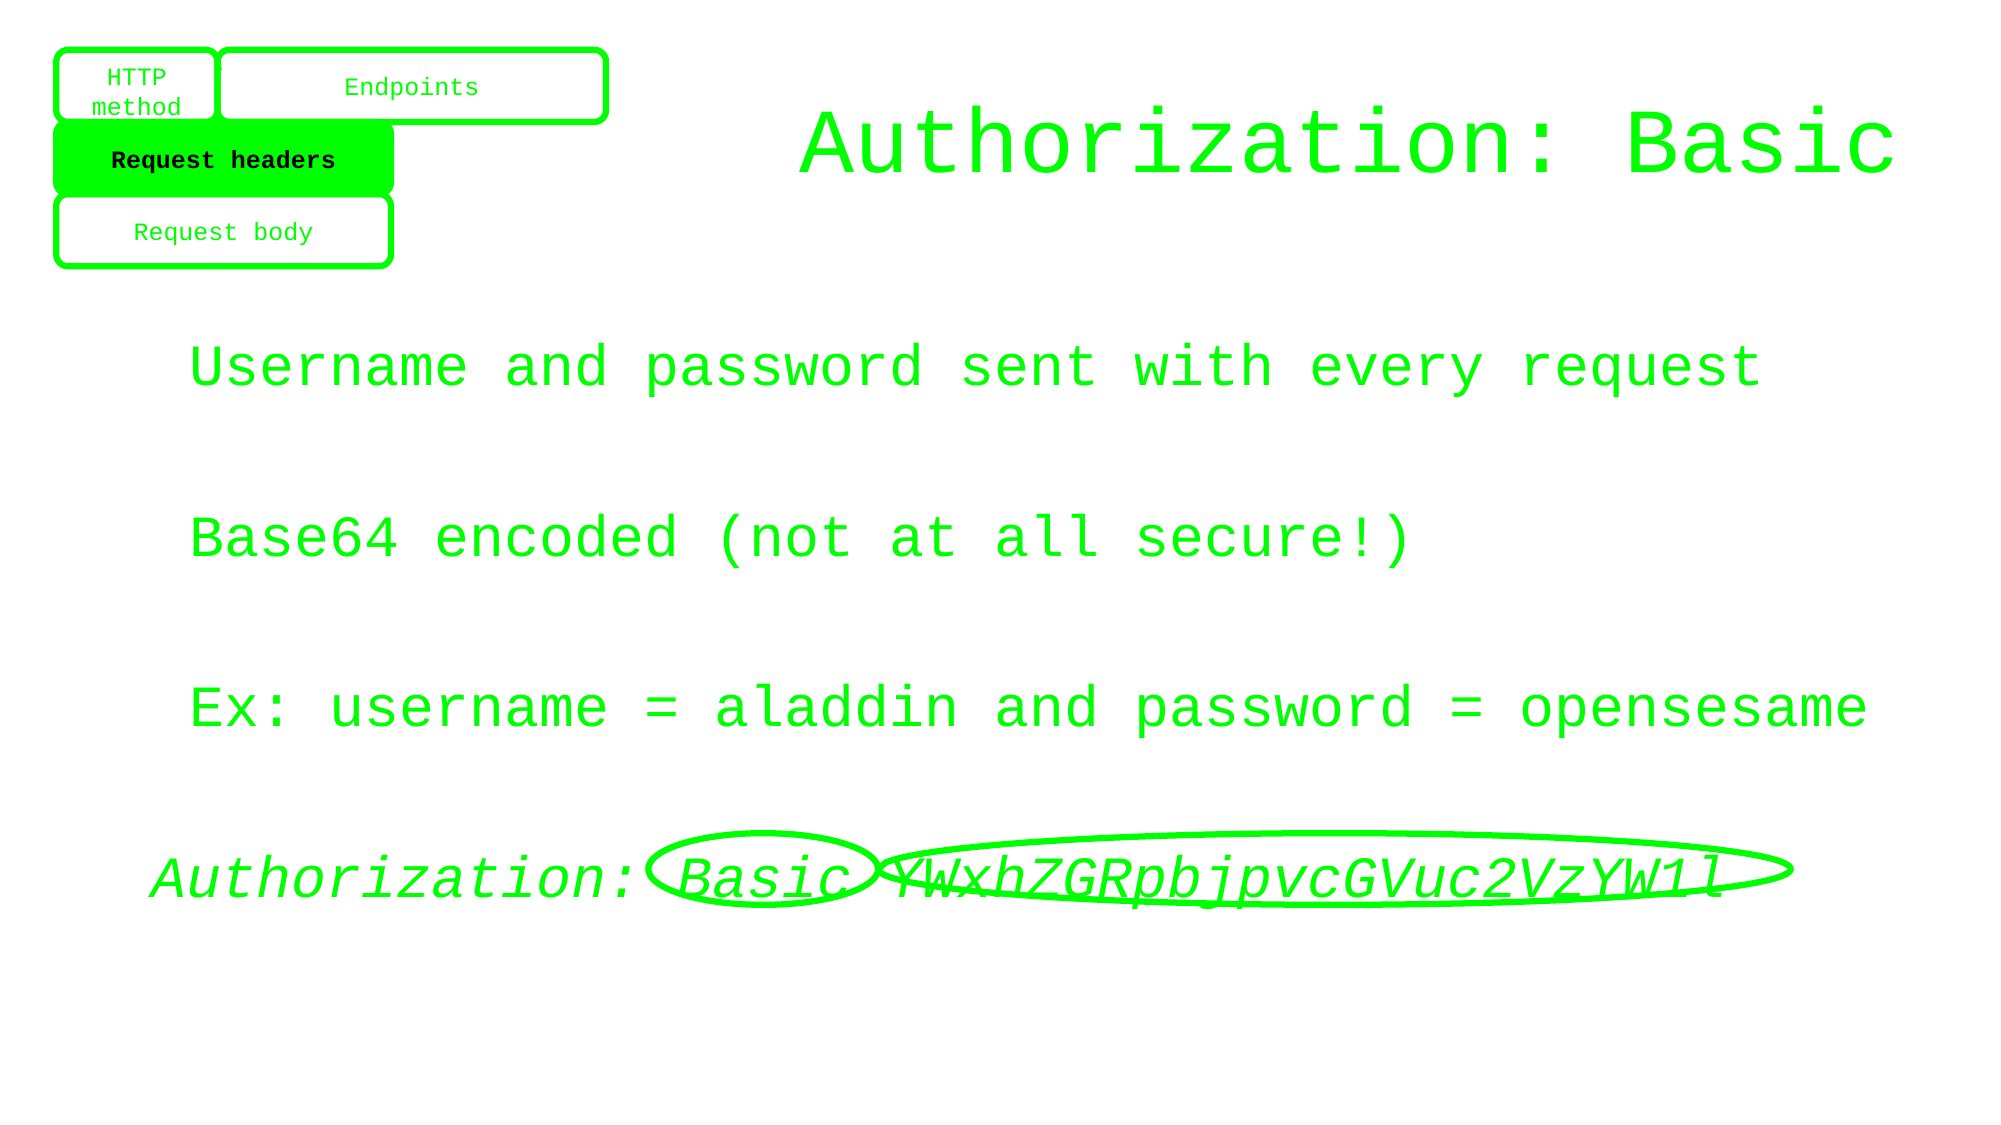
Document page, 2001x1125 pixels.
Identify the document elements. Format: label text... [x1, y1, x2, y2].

text_box Request body [56, 194, 392, 267]
text_box Authorization: Basic [699, 73, 2000, 201]
list Username and password sent with every request Base64 encoded (not at all secure!) Ex: username = aladdin and password = opensesame Authorization: Basic YWxhZGRpbjpvcGVuc2VzYW1l [136, 327, 1965, 1116]
text_box Endpoints [217, 49, 607, 123]
text_box Request headers [56, 121, 392, 194]
text_box HTTP method [56, 49, 217, 122]
